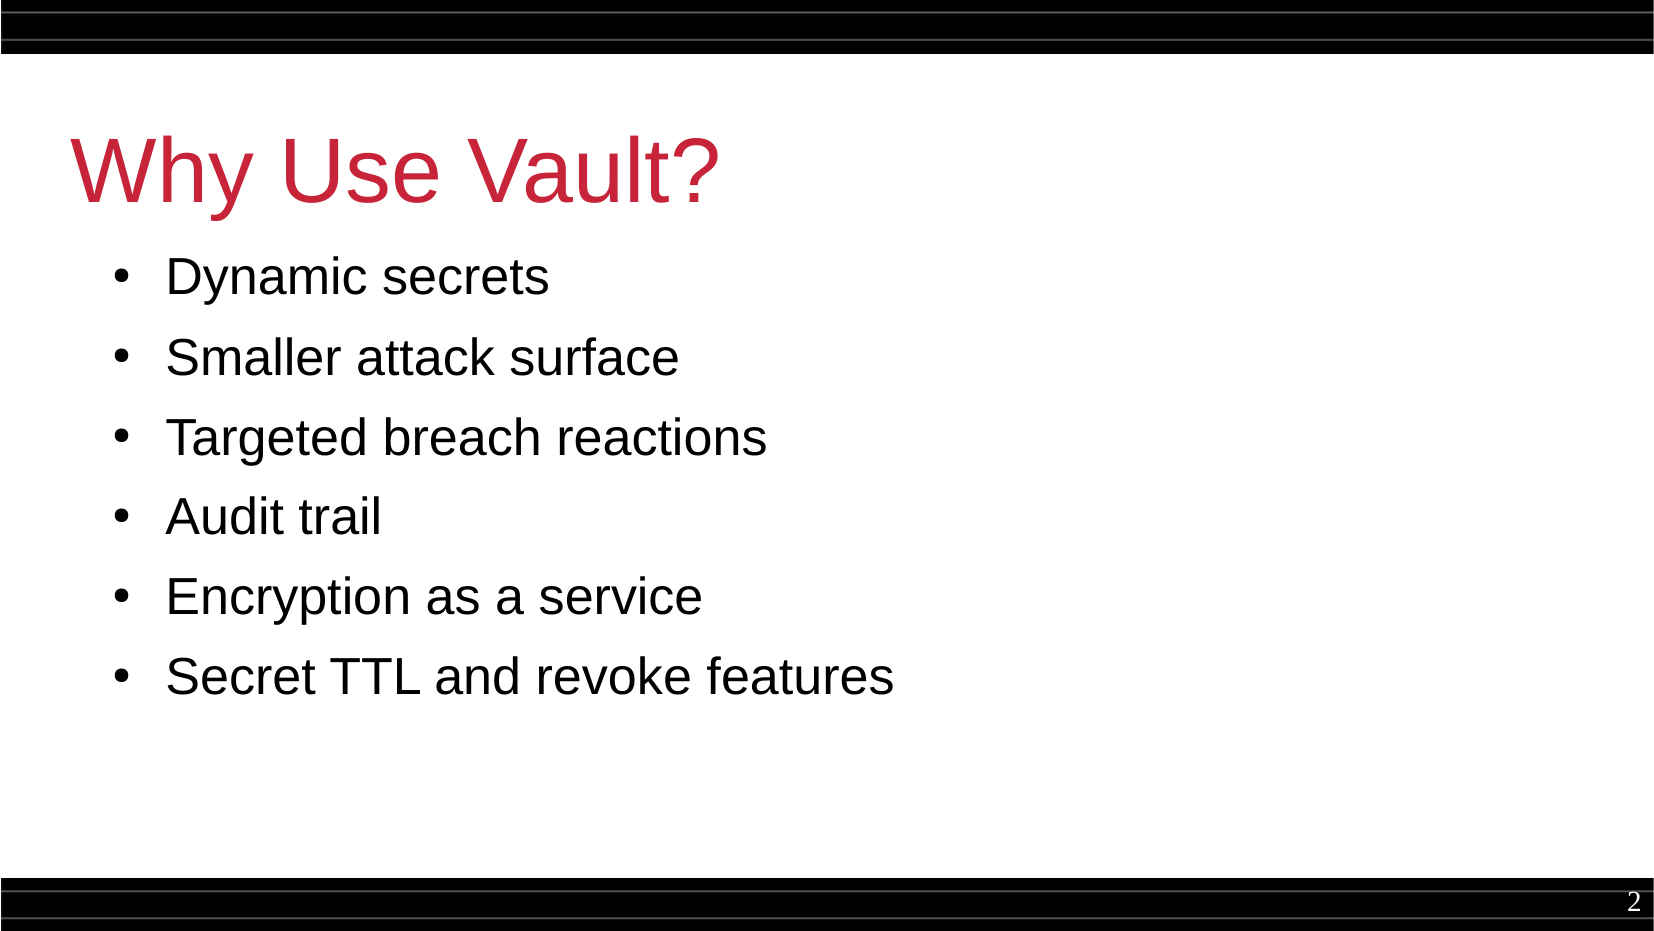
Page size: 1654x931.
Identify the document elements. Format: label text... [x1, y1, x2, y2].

list Dynamic secrets Smaller attack surface Targeted breach reactions Audit trail Encryption as a service Secret TTL and revoke features [94, 248, 1583, 827]
picture [1, 878, 1654, 931]
picture [1, 0, 1654, 54]
title Why Use Vault? [70, 92, 1559, 249]
